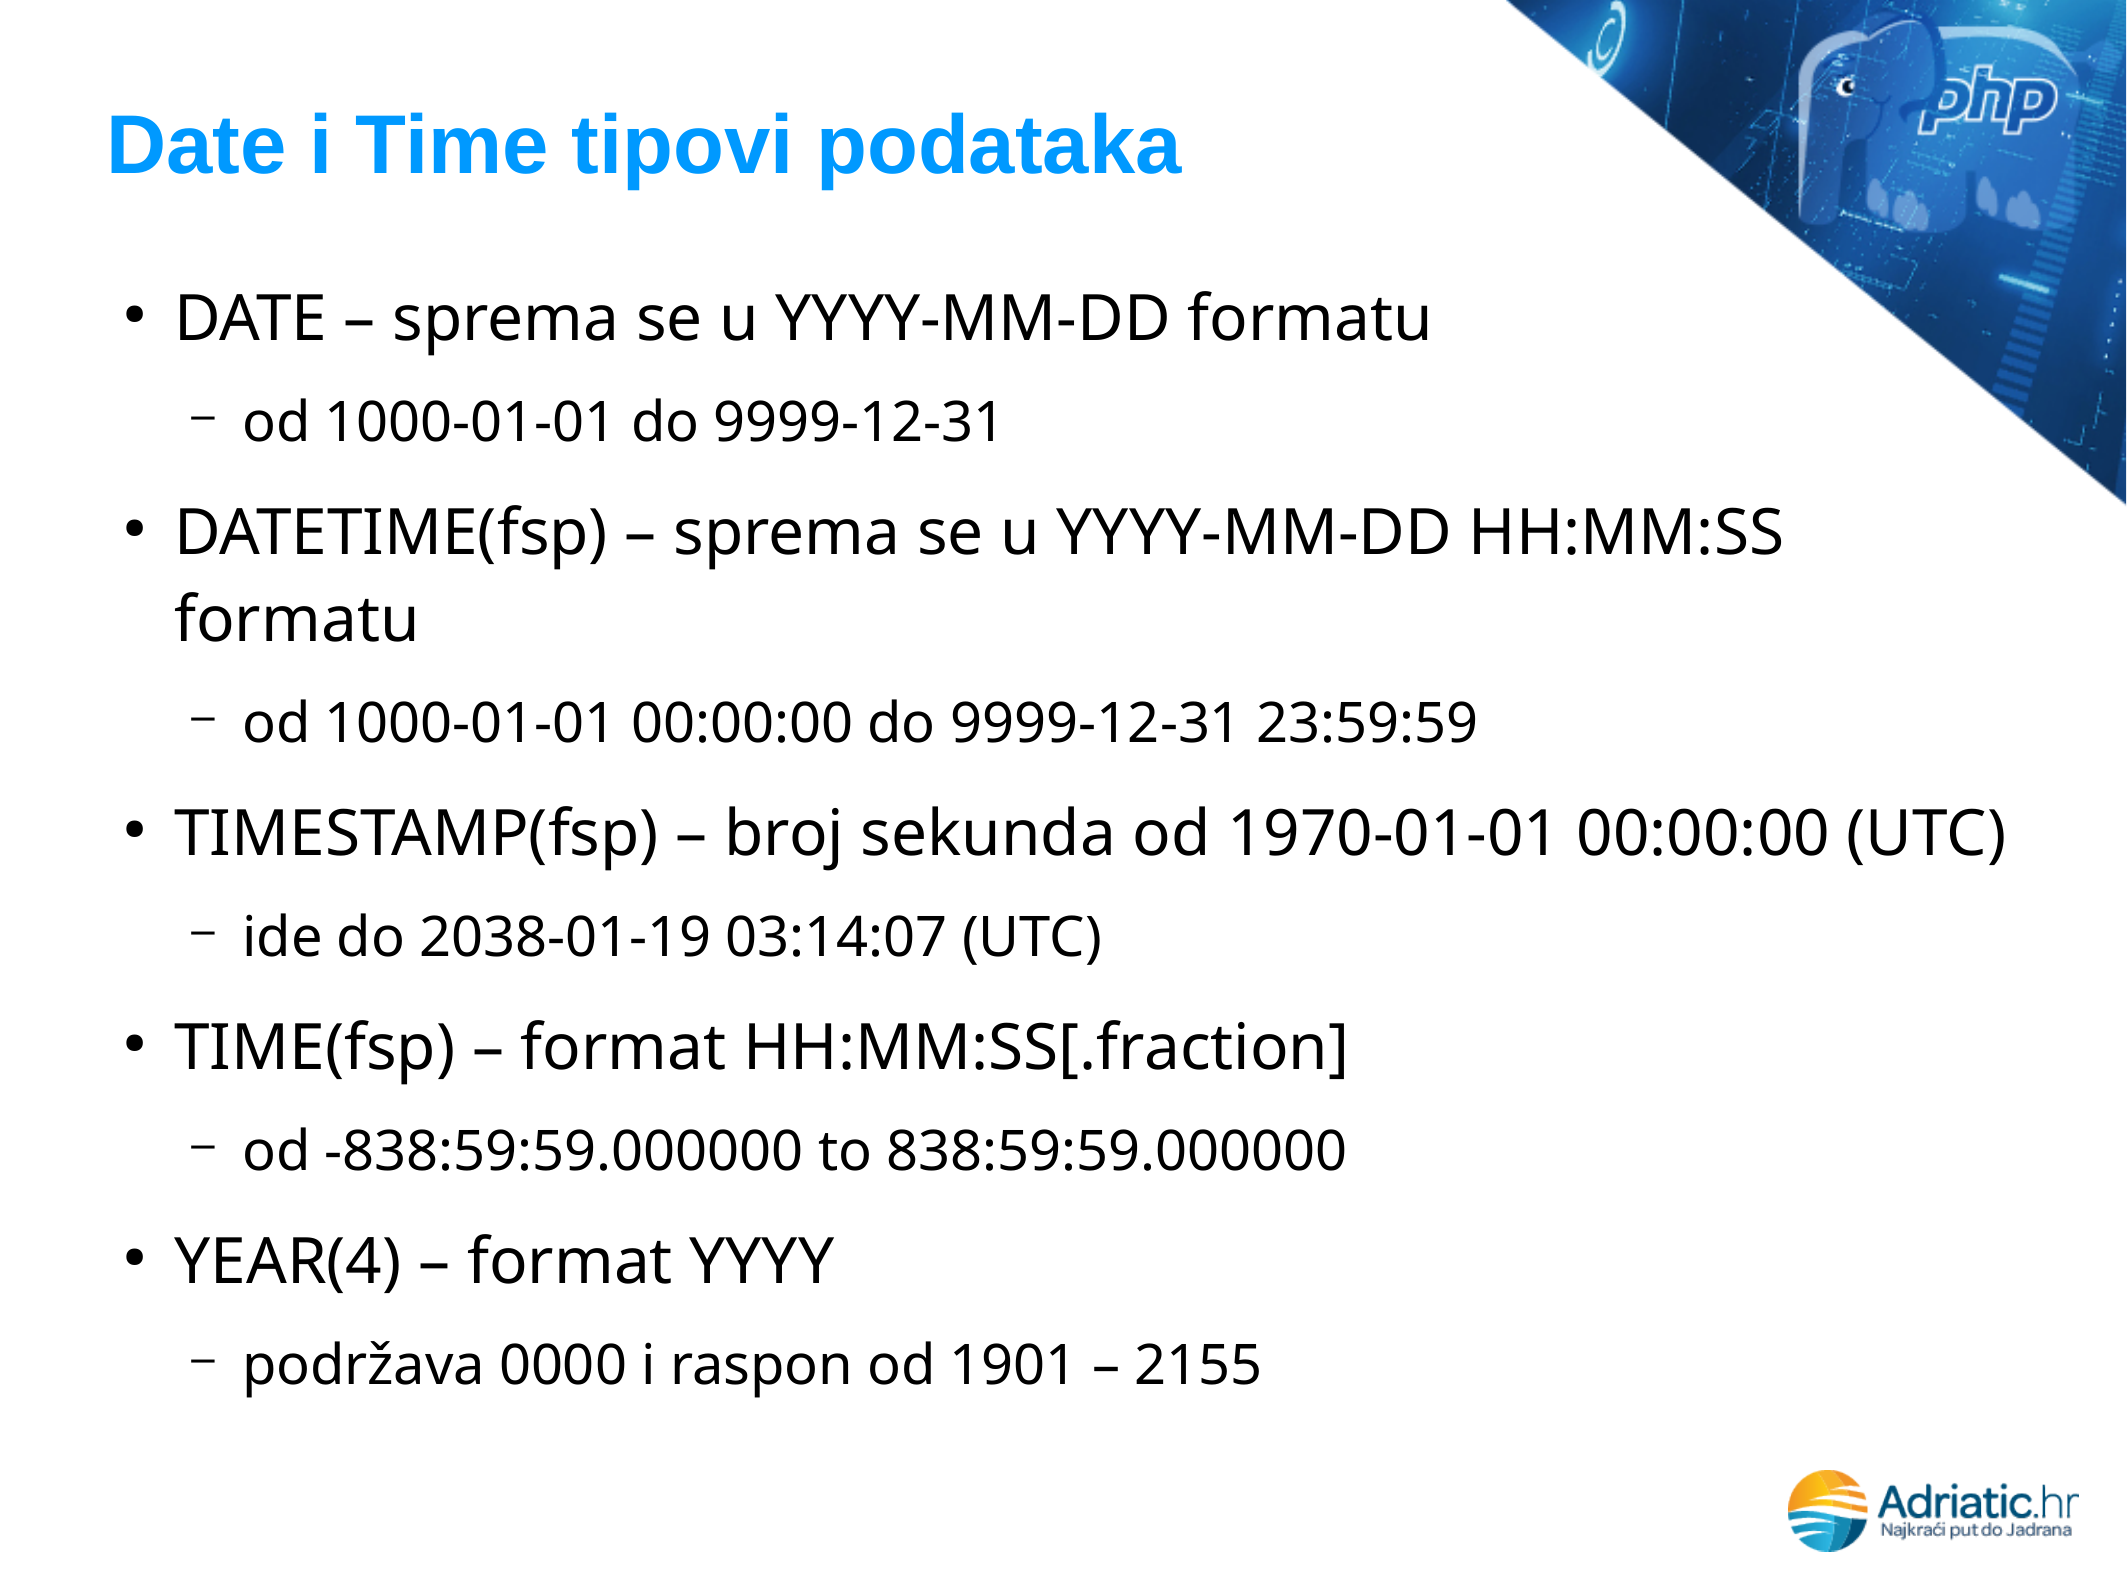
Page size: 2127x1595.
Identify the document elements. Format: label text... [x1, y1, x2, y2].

picture [1505, 0, 2127, 625]
picture [1788, 1470, 2079, 1552]
title Date i Time tipovi podataka [106, 70, 1630, 219]
list DATE – sprema se u YYYY-MM-DD formatu od 1000-01-01 do 9999-12-31 DATETIME(fsp) – sprema se u YYYY-MM-DD HH:MM:SS formatu od 1000-01-01 00:00:00 do 9999-12-31 23:59:59 TIMESTAMP(fsp) – broj sekunda od 1970-01-01 00:00:00 (UTC) ide do 2038-01-19 03:14:07 (UTC) TIME(fsp) – format HH:MM:SS[.fraction] od -838:59:59.000000 to 838:59:59.000000 YEAR(4) – format YYYY podržava 0000 i raspon od 1901 – 2155 [106, 271, 2020, 1453]
